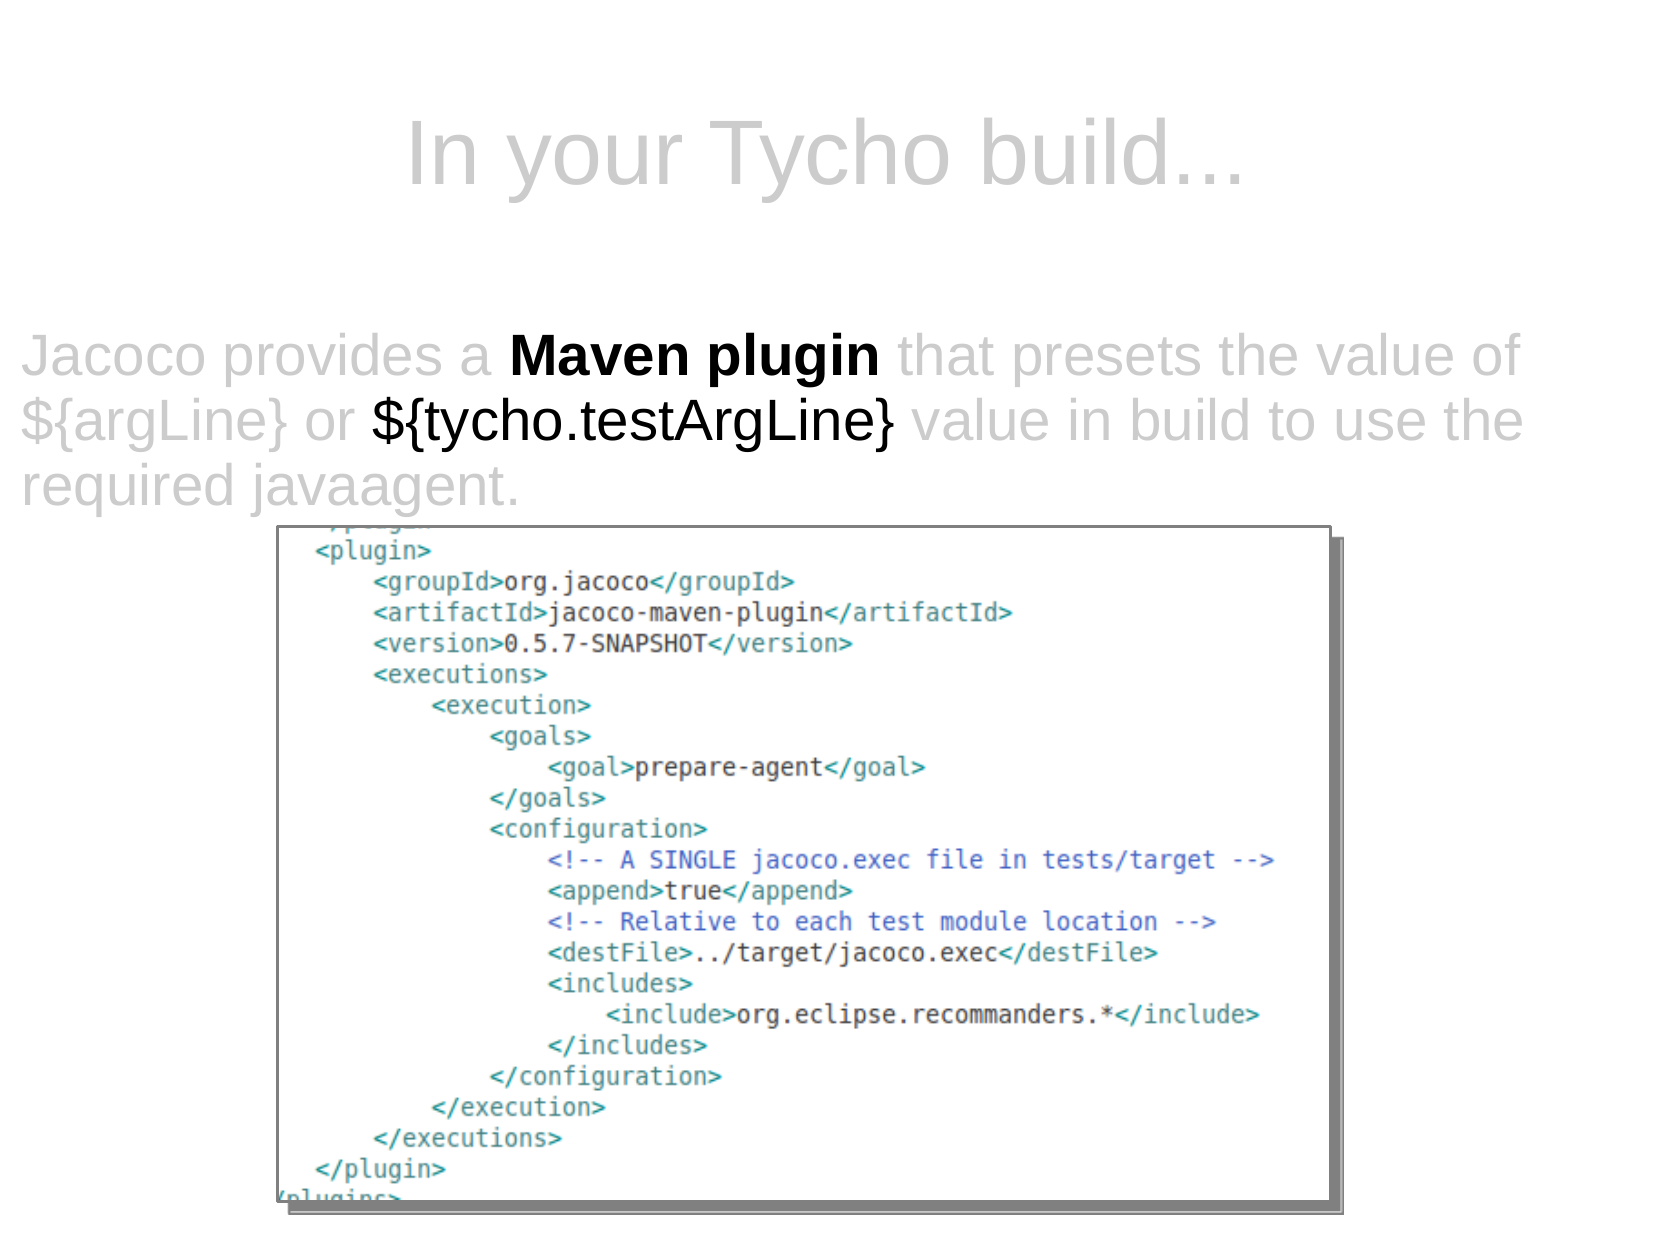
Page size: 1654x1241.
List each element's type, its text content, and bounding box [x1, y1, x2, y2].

title In your Tycho build... [82, 49, 1571, 257]
picture [279, 528, 1329, 1201]
text_box Jacoco provides a Maven plugin that presets the value of ${argLine} or ${tycho.testArgLine} value in build to use the required javaagent. [6, 315, 1654, 525]
